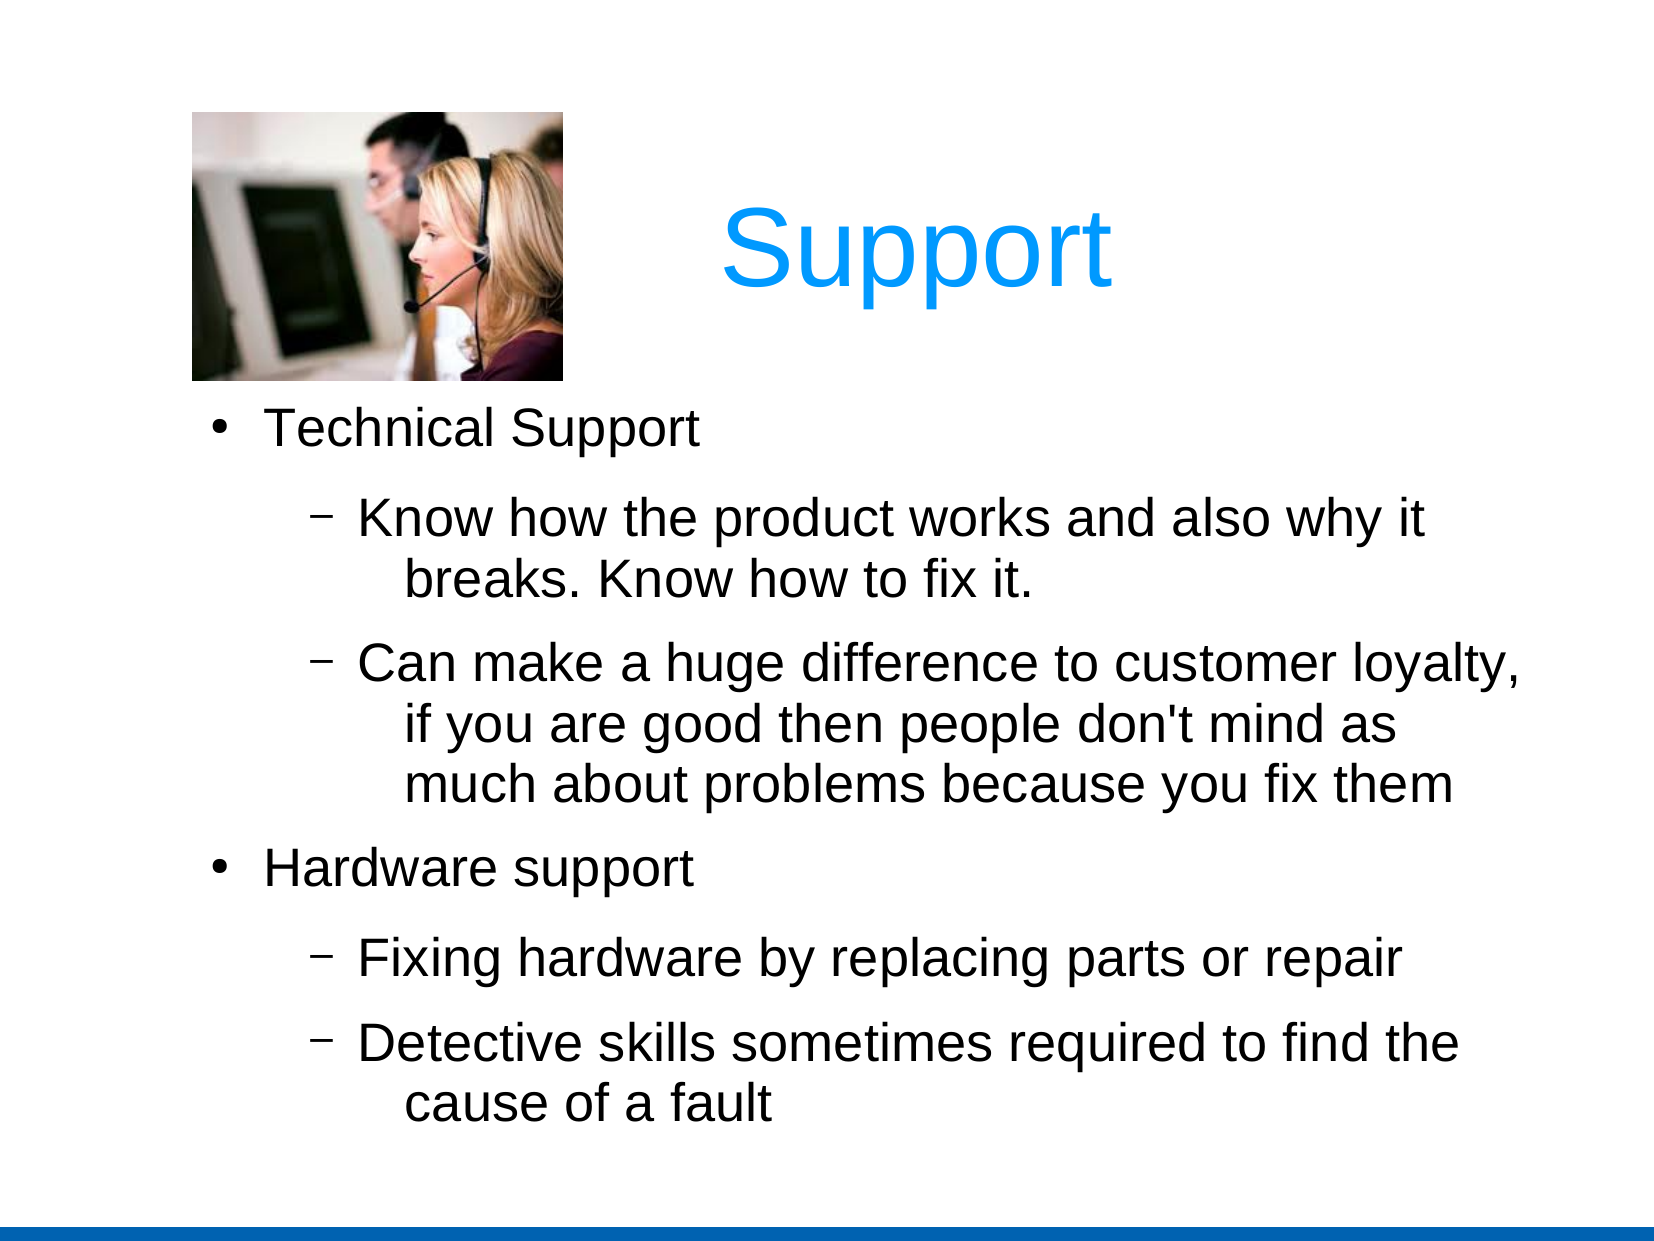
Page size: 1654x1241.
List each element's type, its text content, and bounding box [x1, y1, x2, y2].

title Support [563, 144, 1623, 352]
list Technical Support Know how the product works and also why it breaks. Know how to fix it. Can make a huge difference to customer loyalty, if you are good then people don't mind as much about problems because you fix them Hardware support Fixing hardware by replacing parts or repair Detective skills sometimes required to find the cause of a fault [121, 397, 1534, 1201]
picture [192, 112, 563, 381]
